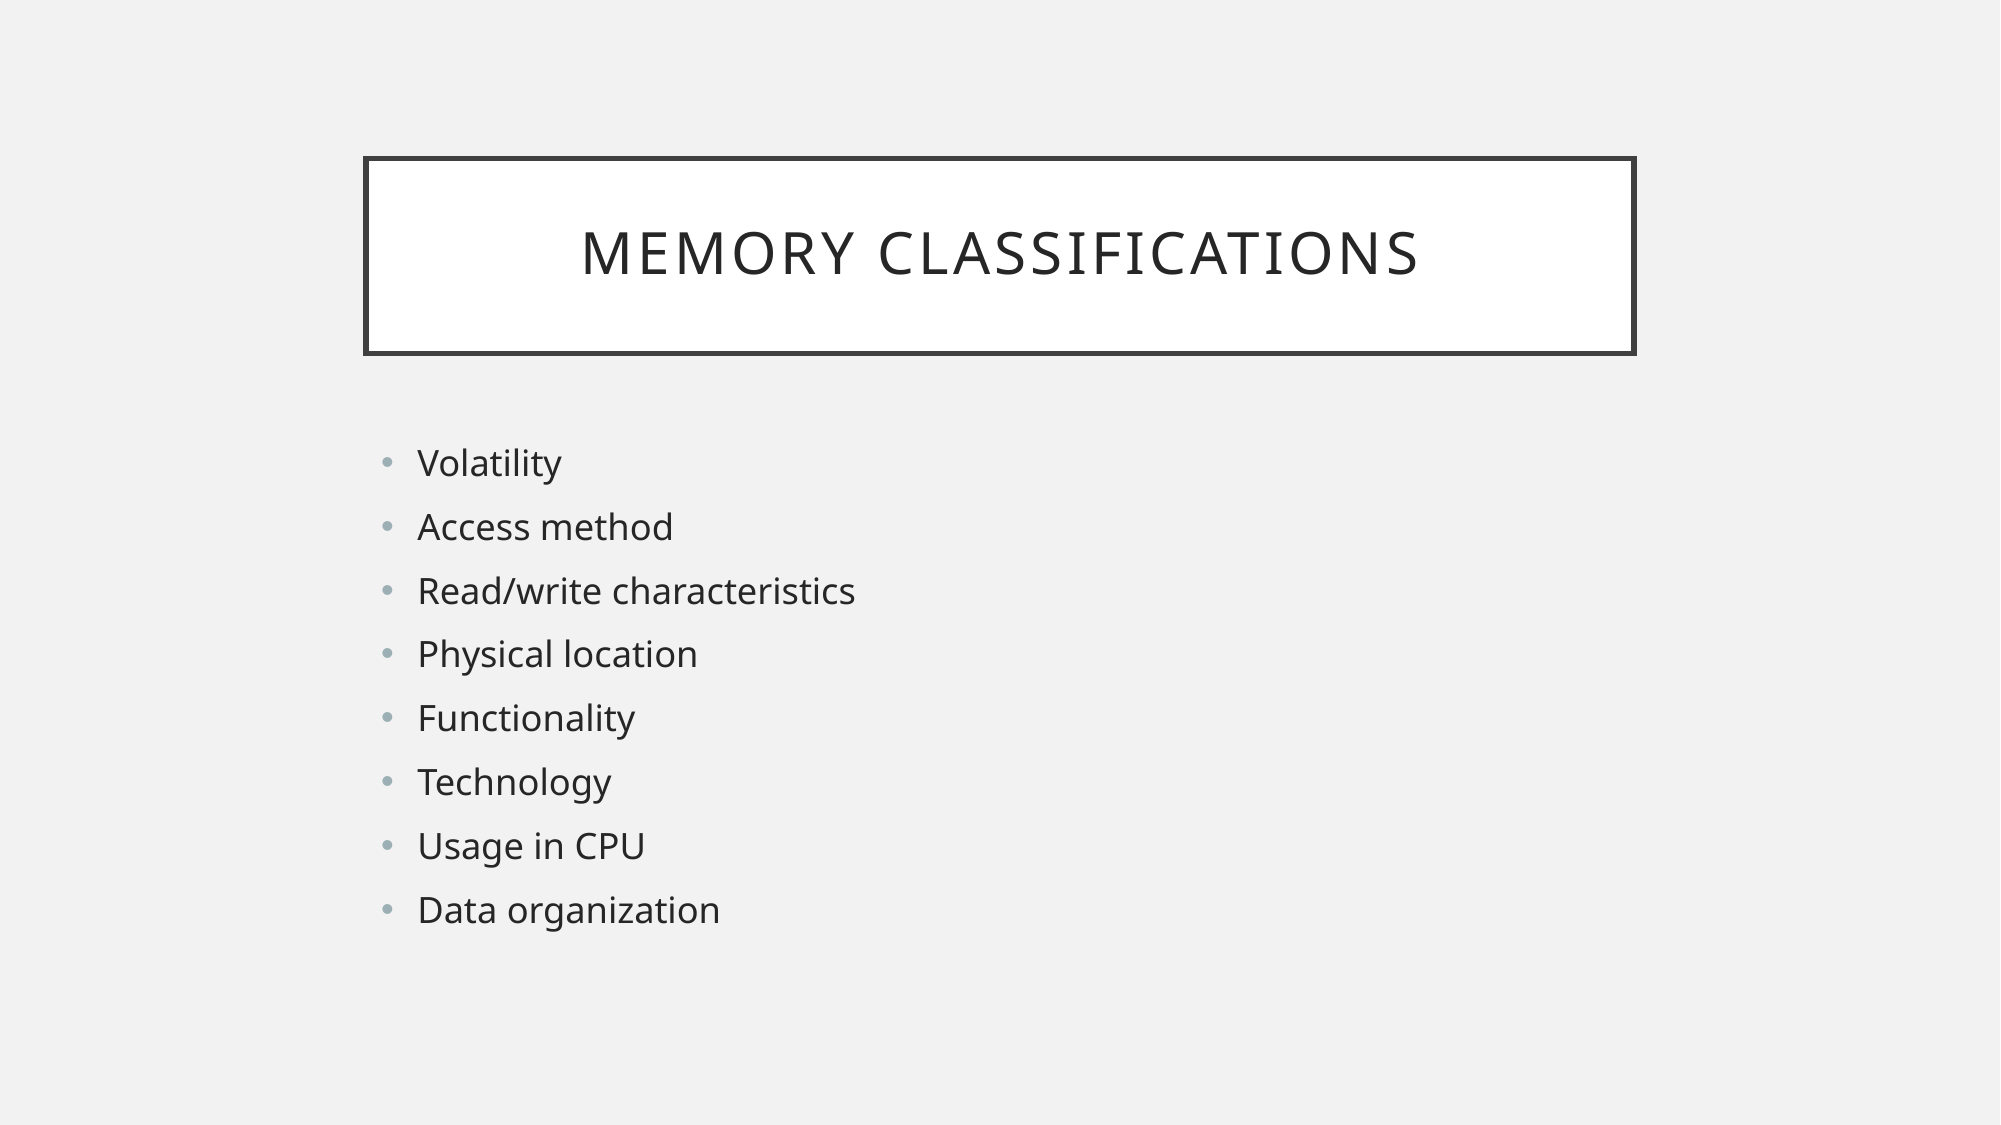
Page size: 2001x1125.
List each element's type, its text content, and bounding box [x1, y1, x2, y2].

list Volatility Access method Read/write characteristics Physical location Functionality Technology Usage in CPU Data organization [366, 432, 1634, 942]
title Memory classifications [366, 158, 1634, 354]
